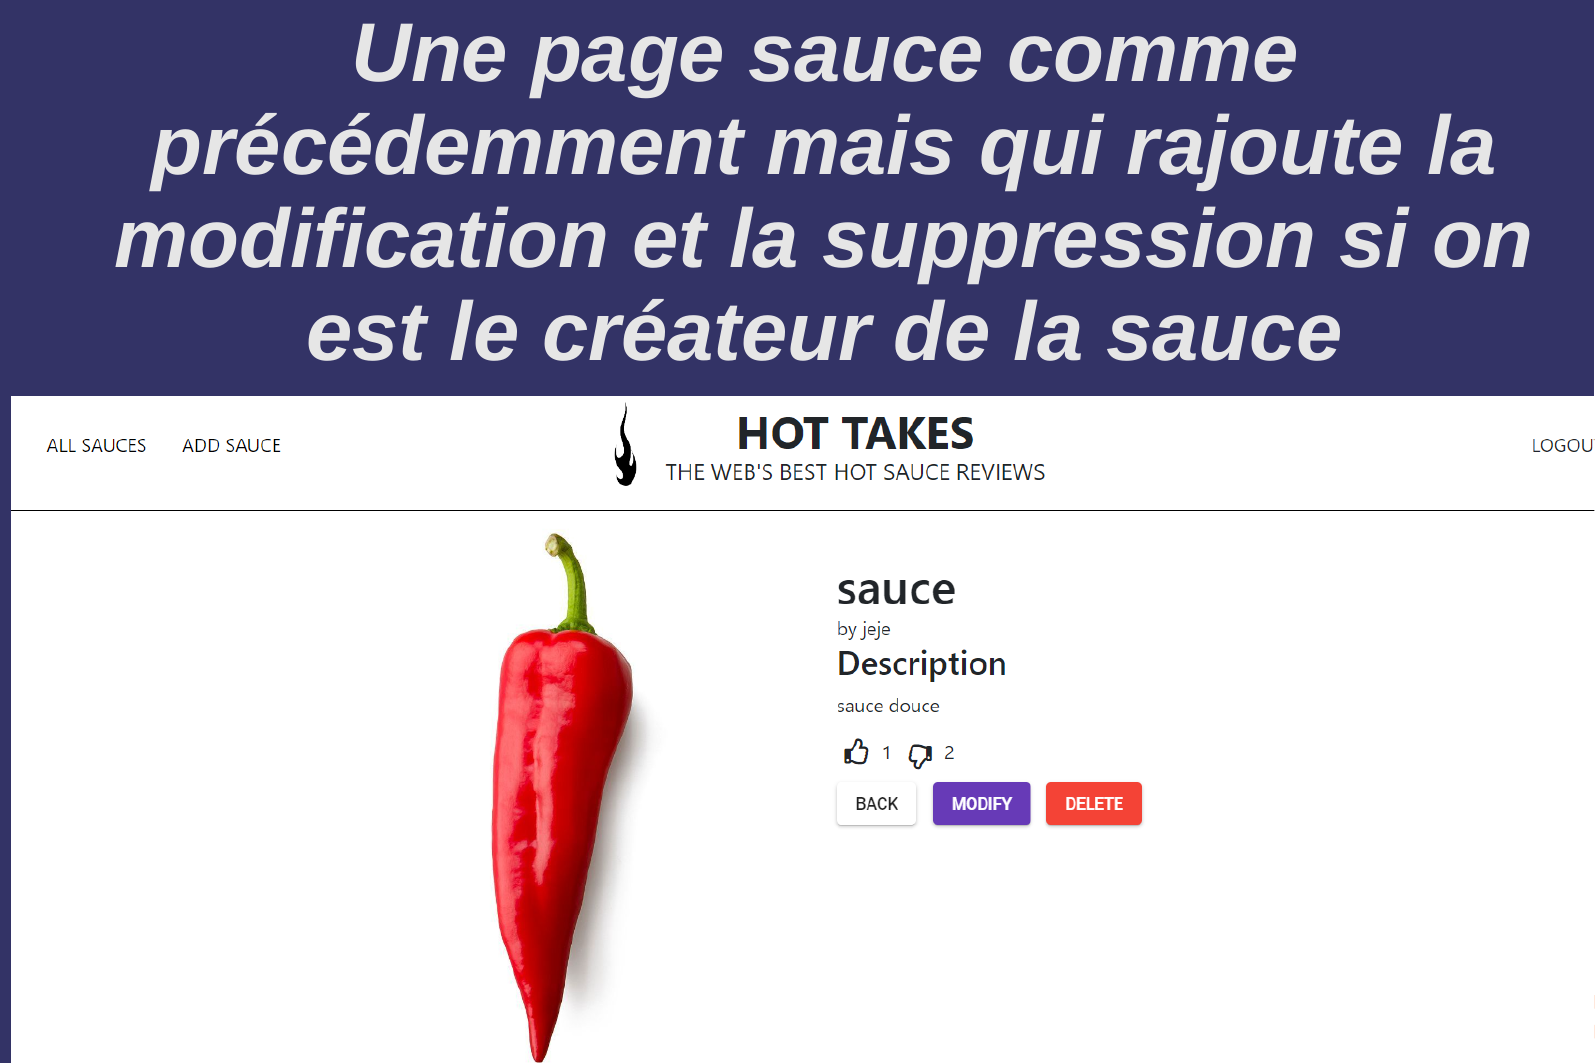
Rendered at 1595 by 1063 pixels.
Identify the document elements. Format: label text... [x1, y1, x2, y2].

title Une page sauce comme précédemment mais qui rajoute la modification et la suppression si on est le créateur de la sauce [91, 5, 1560, 378]
picture [11, 396, 1595, 1063]
